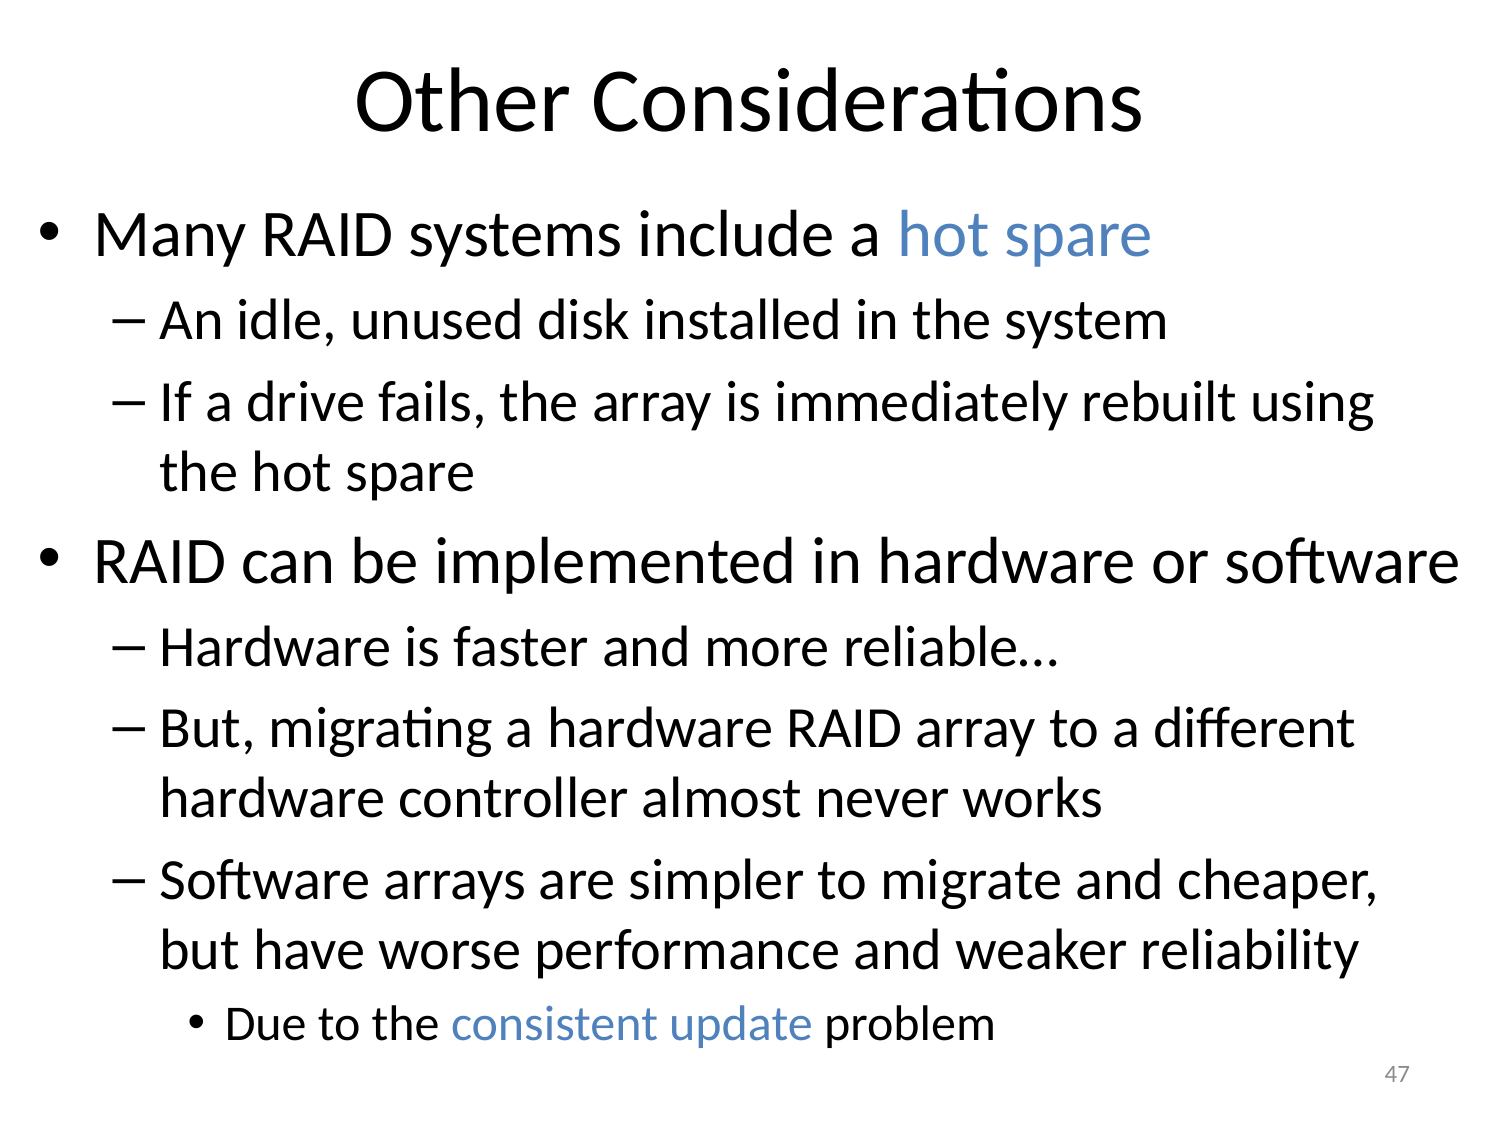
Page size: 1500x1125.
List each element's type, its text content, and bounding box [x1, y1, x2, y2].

title Other Considerations [75, 1, 1425, 182]
list Many RAID systems include a hot spare An idle, unused disk installed in the system If a drive fails, the array is immediately rebuilt using the hot spare RAID can be implemented in hardware or software Hardware is faster and more reliable… But, migrating a hardware RAID array to a different hardware controller almost never works Software arrays are simpler to migrate and cheaper, but have worse performance and weaker reliability Due to the consistent update problem [22, 182, 1480, 1084]
slide_number <number> [1074, 1042, 1425, 1103]
